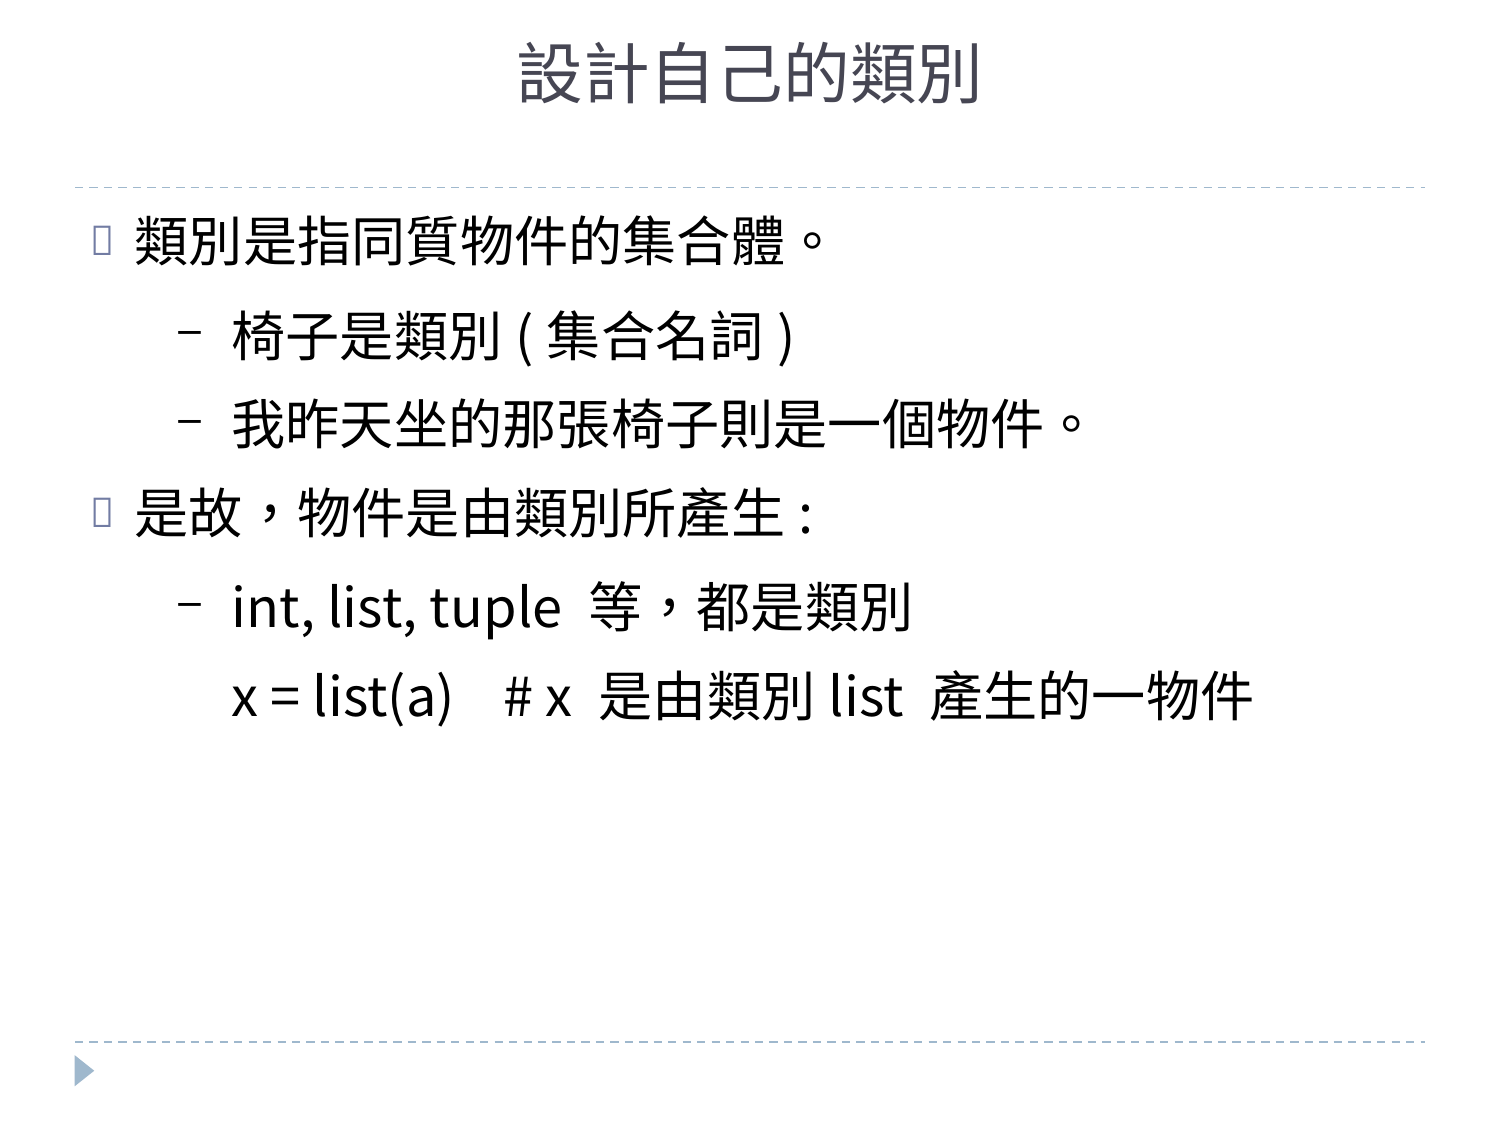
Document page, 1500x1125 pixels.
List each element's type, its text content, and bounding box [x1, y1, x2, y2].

title 設計自己的類別 [75, 24, 1425, 188]
list 類別是指同質物件的集合體。 椅子是類別(集合名詞) 我昨天坐的那張椅子則是一個物件。 是故，物件是由類別所產生: int, list, tuple 等，都是類別 x = list(a) # x 是由類別list 產生的一物件 [75, 200, 1425, 1010]
